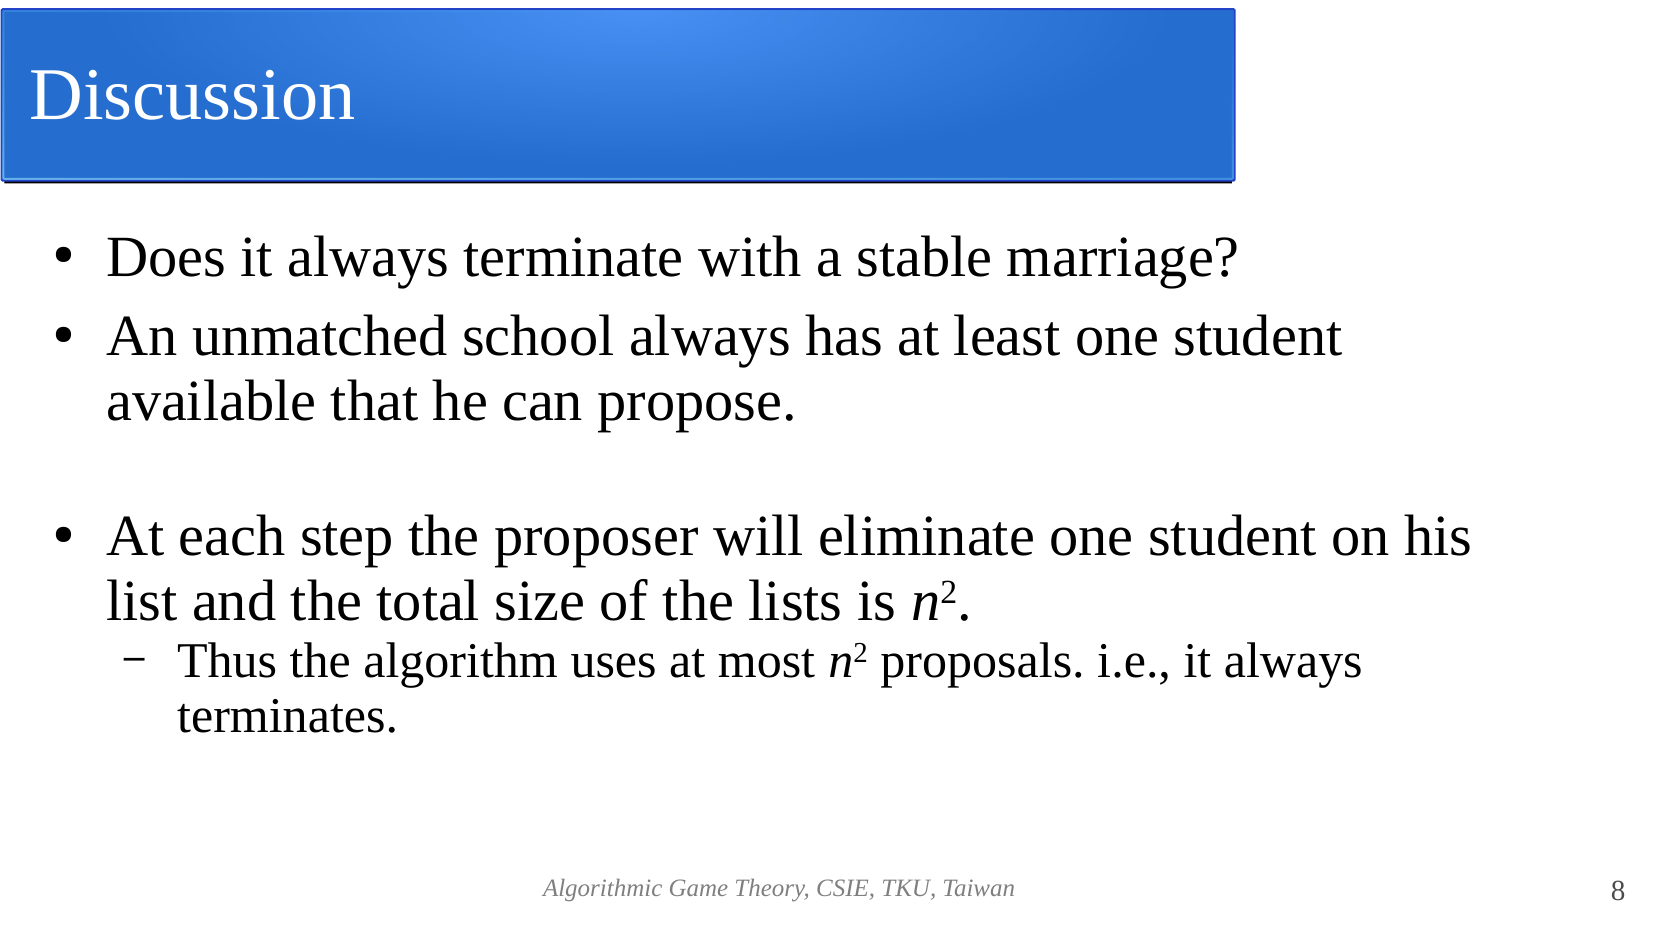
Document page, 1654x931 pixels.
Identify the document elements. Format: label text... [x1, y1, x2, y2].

list Does it always terminate with a stable marriage? An unmatched school always has at least one student available that he can propose. At each step the proposer will eliminate one student on his list and the total size of the lists is n2. Thus the algorithm uses at most n2 proposals. i.e., it always terminates. [35, 224, 1524, 764]
title Discussion [29, 17, 1138, 172]
